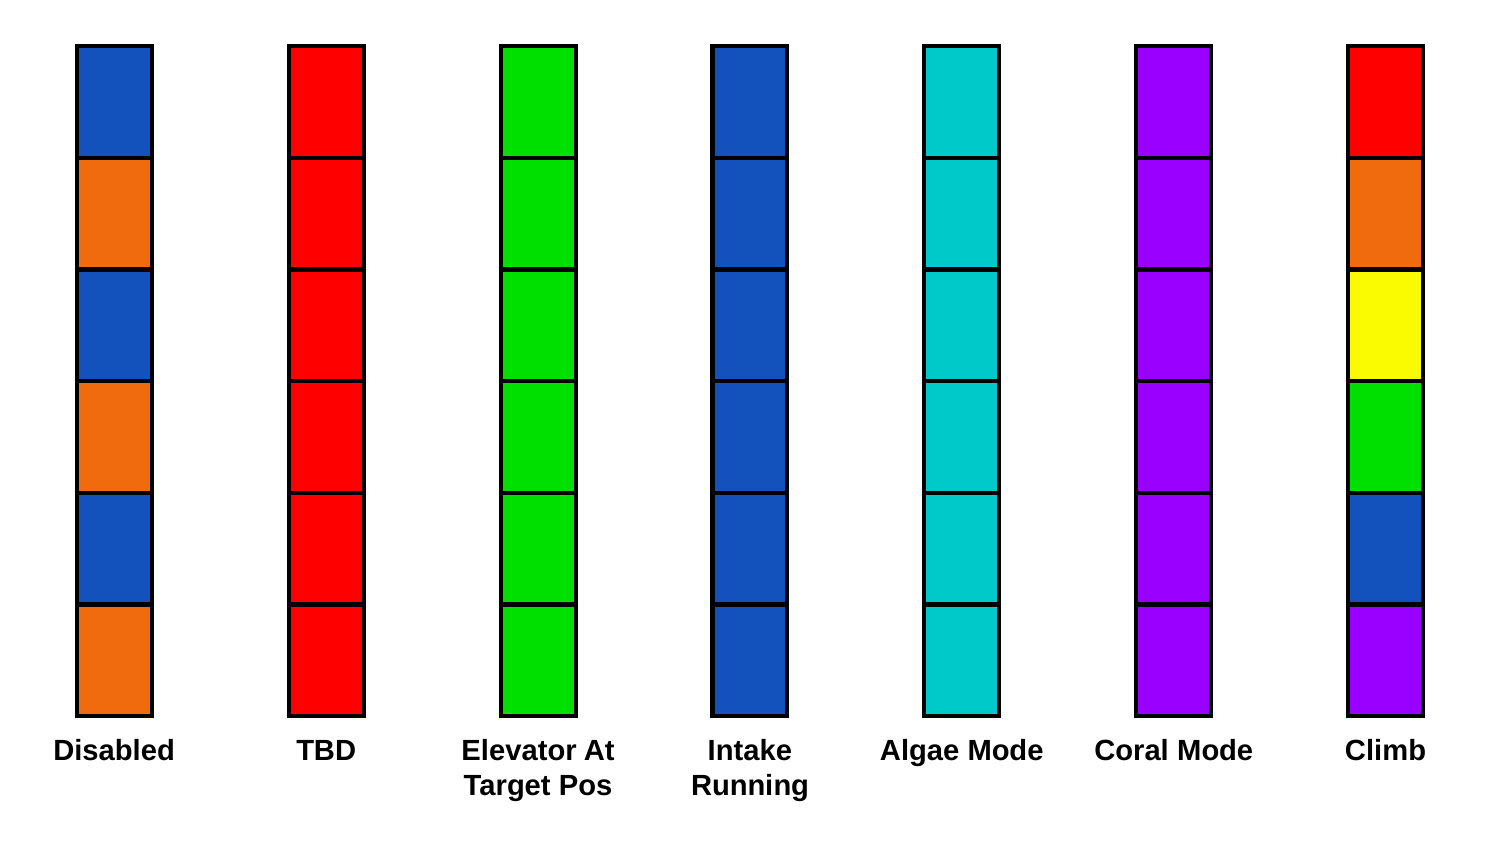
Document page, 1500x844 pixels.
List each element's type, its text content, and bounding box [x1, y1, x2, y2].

text_box TBD [229, 716, 424, 782]
table_cell [926, 495, 997, 602]
table_cell [926, 383, 997, 491]
table_cell [926, 607, 997, 714]
text_box Intake Running [652, 716, 847, 782]
text_box Coral Mode [1076, 716, 1271, 782]
table_cell [1350, 495, 1421, 602]
table_cell [1350, 160, 1421, 267]
text_box Disabled [17, 716, 212, 782]
table_header [291, 48, 362, 156]
table_cell [1138, 160, 1209, 267]
text_box Algae Mode [864, 716, 1059, 782]
table_cell [79, 272, 150, 379]
table_cell [291, 383, 362, 491]
table_cell [1350, 607, 1421, 714]
table_cell [715, 607, 785, 714]
text_box Climb [1288, 716, 1483, 782]
table_cell [715, 383, 785, 491]
table_cell [79, 607, 150, 714]
table_cell [715, 272, 785, 379]
table_cell [1138, 383, 1209, 491]
table_cell [79, 160, 150, 267]
table_header [926, 48, 997, 156]
table_cell [715, 495, 785, 602]
table_cell [503, 383, 574, 491]
table_cell [1350, 383, 1421, 491]
table_cell [1138, 495, 1209, 602]
table_cell [79, 383, 150, 491]
table_cell [291, 607, 362, 714]
table_cell [79, 495, 150, 602]
table_cell [291, 495, 362, 602]
table_cell [926, 160, 997, 267]
table_cell [503, 272, 574, 379]
text_box Elevator At Target Pos [441, 716, 636, 782]
table_cell [503, 607, 574, 714]
table_cell [926, 272, 997, 379]
table_cell [503, 160, 574, 267]
table_header [1138, 48, 1209, 156]
table_cell [291, 160, 362, 267]
table_cell [1350, 272, 1421, 379]
table_header [503, 48, 574, 156]
table_header [715, 48, 785, 156]
table_cell [291, 272, 362, 379]
table_cell [1138, 607, 1209, 714]
table_cell [1138, 272, 1209, 379]
table_header [1350, 48, 1421, 156]
table_header [79, 48, 150, 156]
table_cell [503, 495, 574, 602]
table_cell [715, 160, 785, 267]
